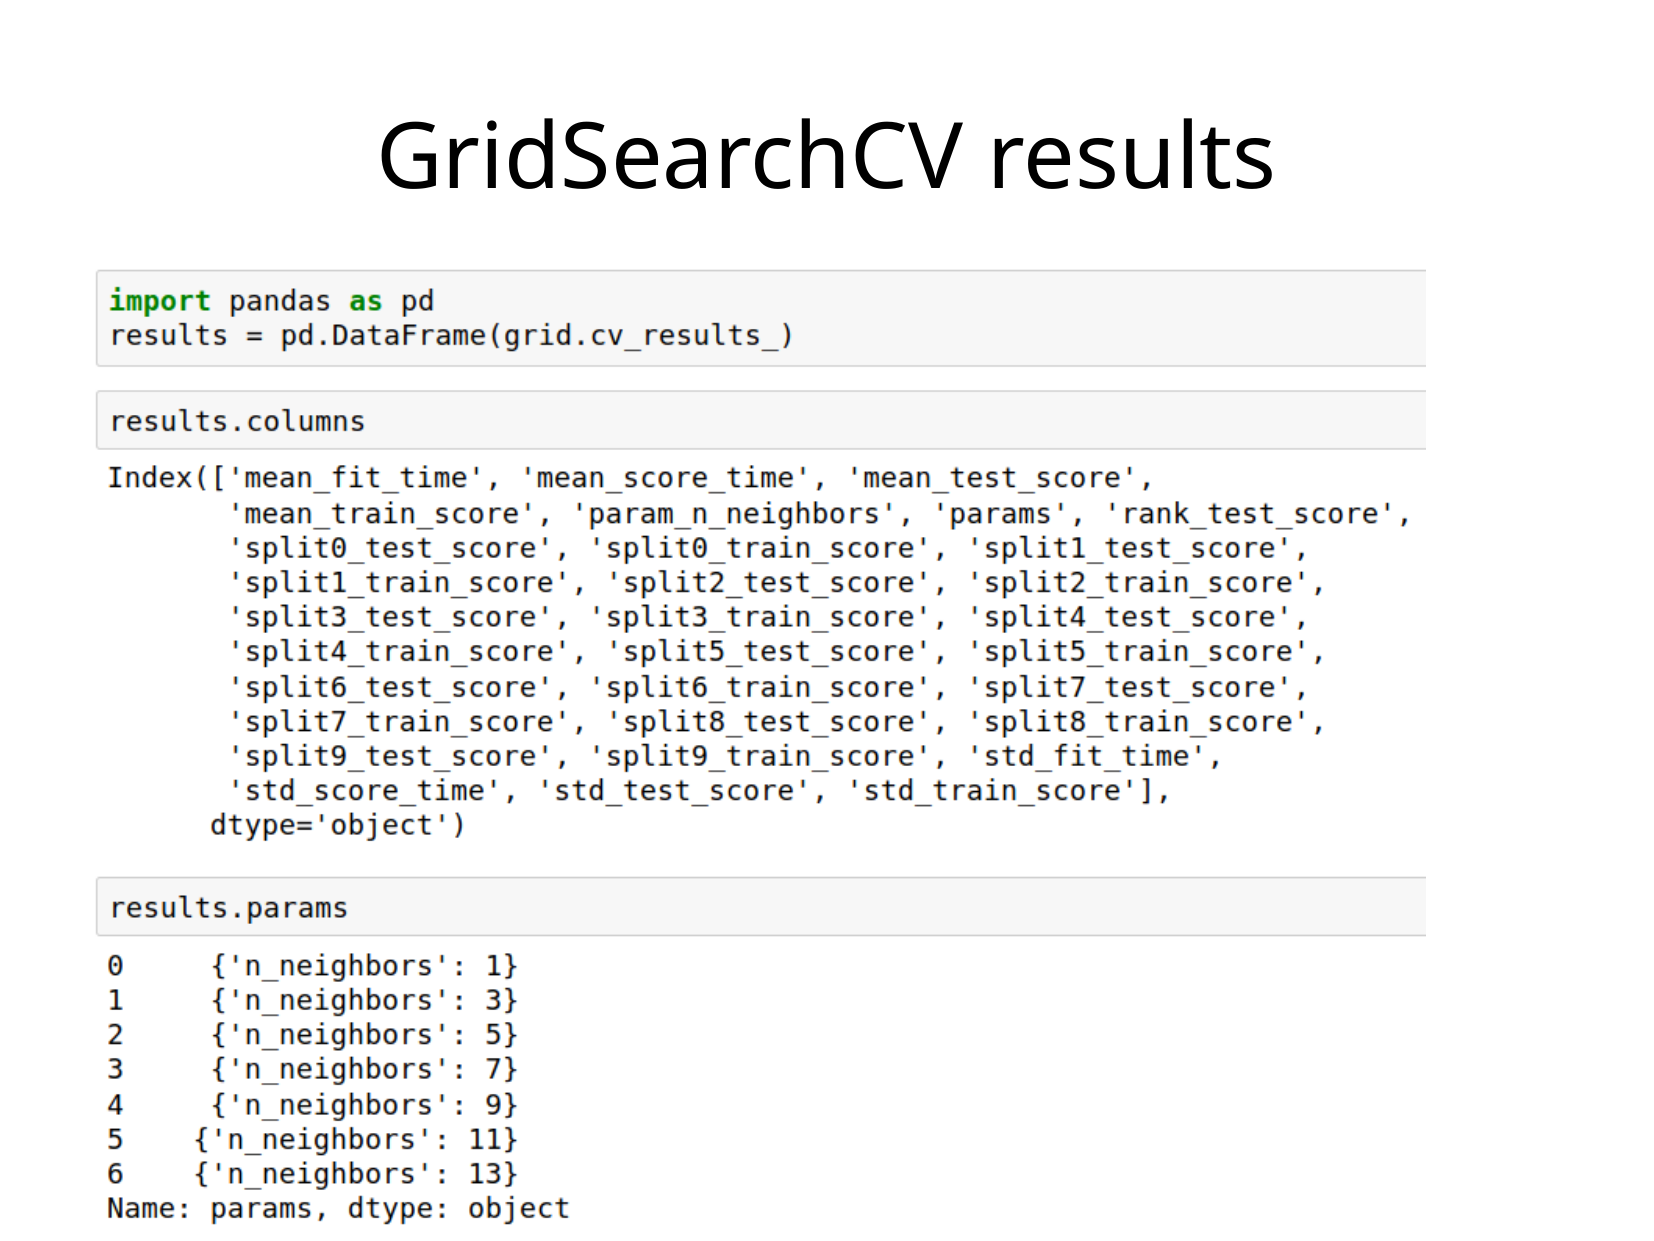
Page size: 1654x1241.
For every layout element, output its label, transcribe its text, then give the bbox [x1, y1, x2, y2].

title GridSearchCV results [82, 49, 1571, 257]
picture [90, 256, 1426, 1240]
